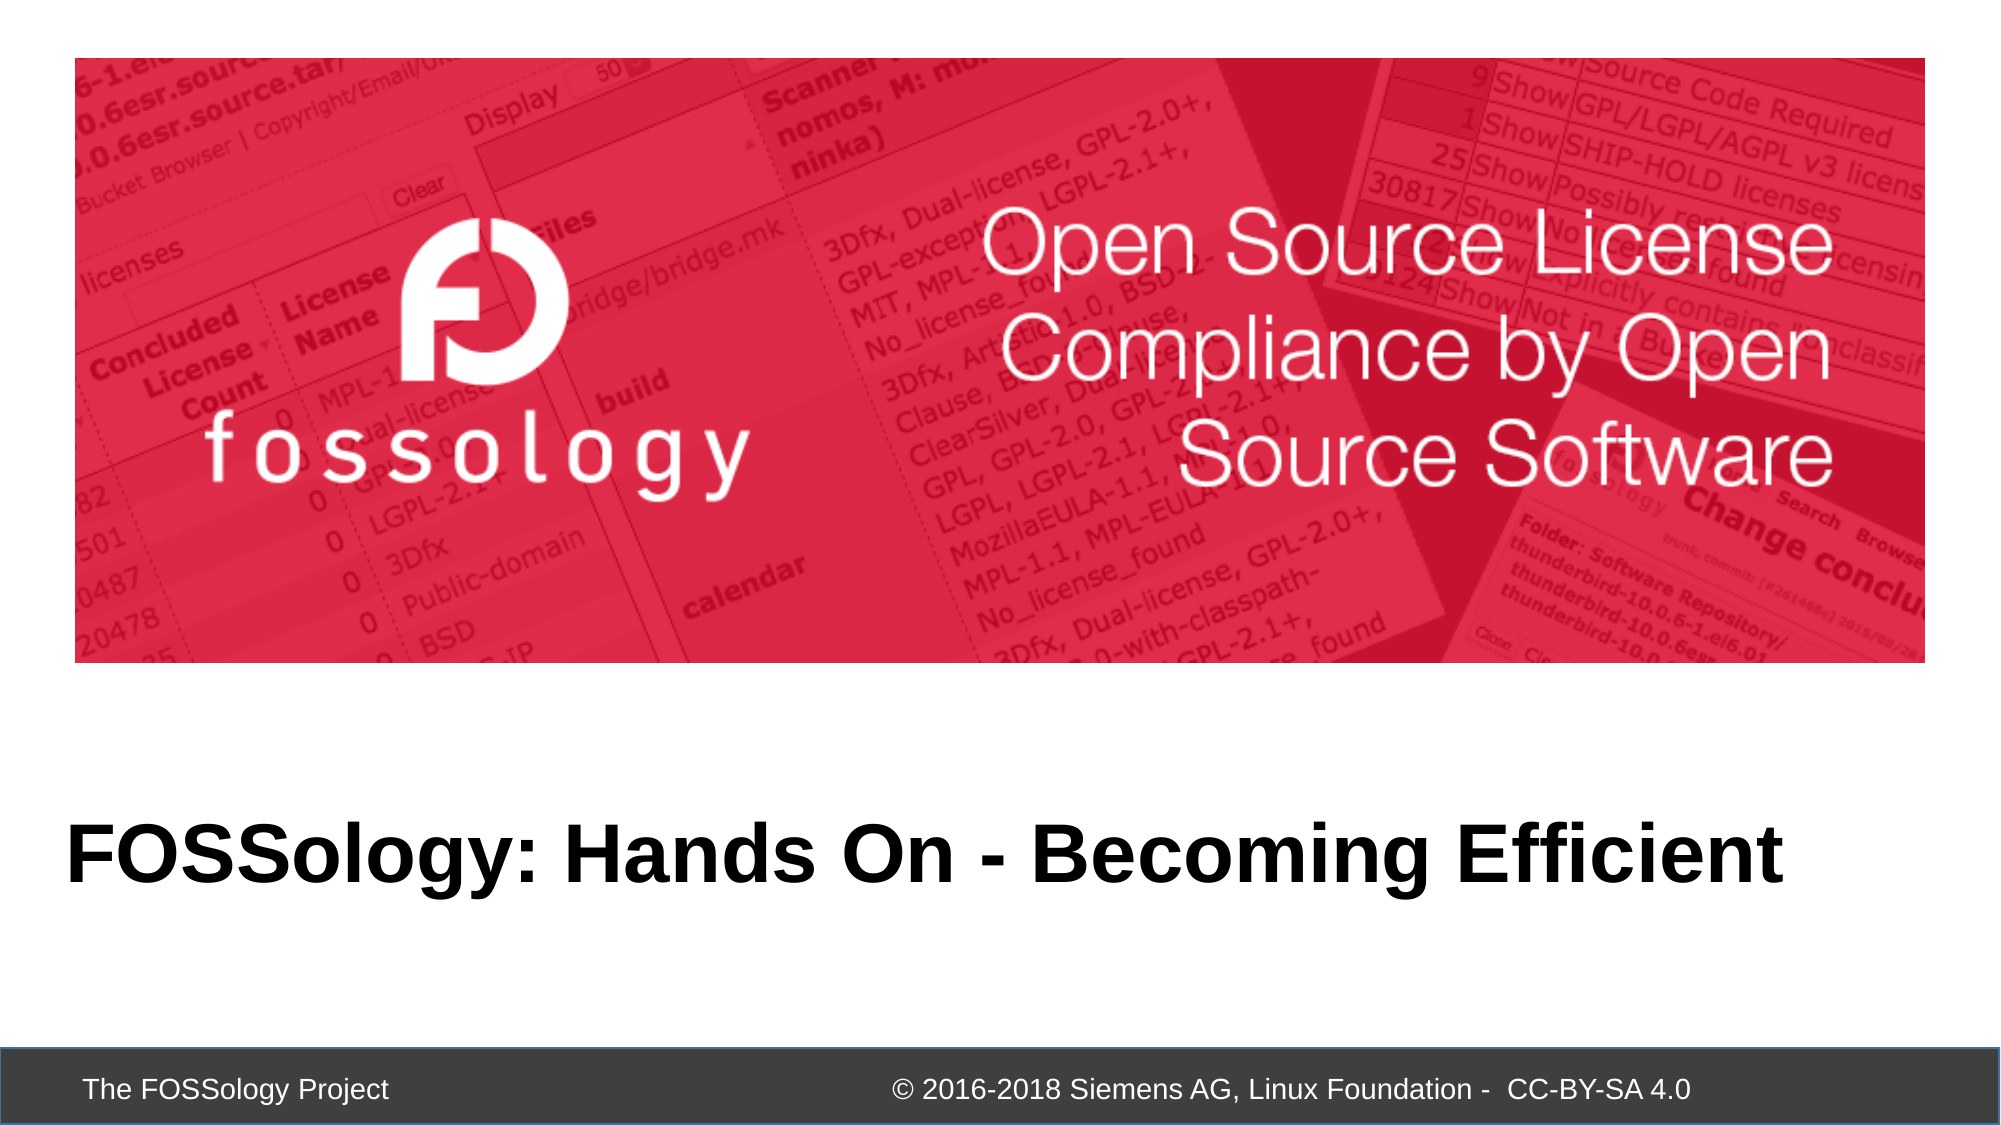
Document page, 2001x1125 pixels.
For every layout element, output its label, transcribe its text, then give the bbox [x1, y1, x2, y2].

picture [75, 58, 1925, 663]
text_box FOSSology: Hands On - Becoming Efficient [50, 738, 1900, 907]
